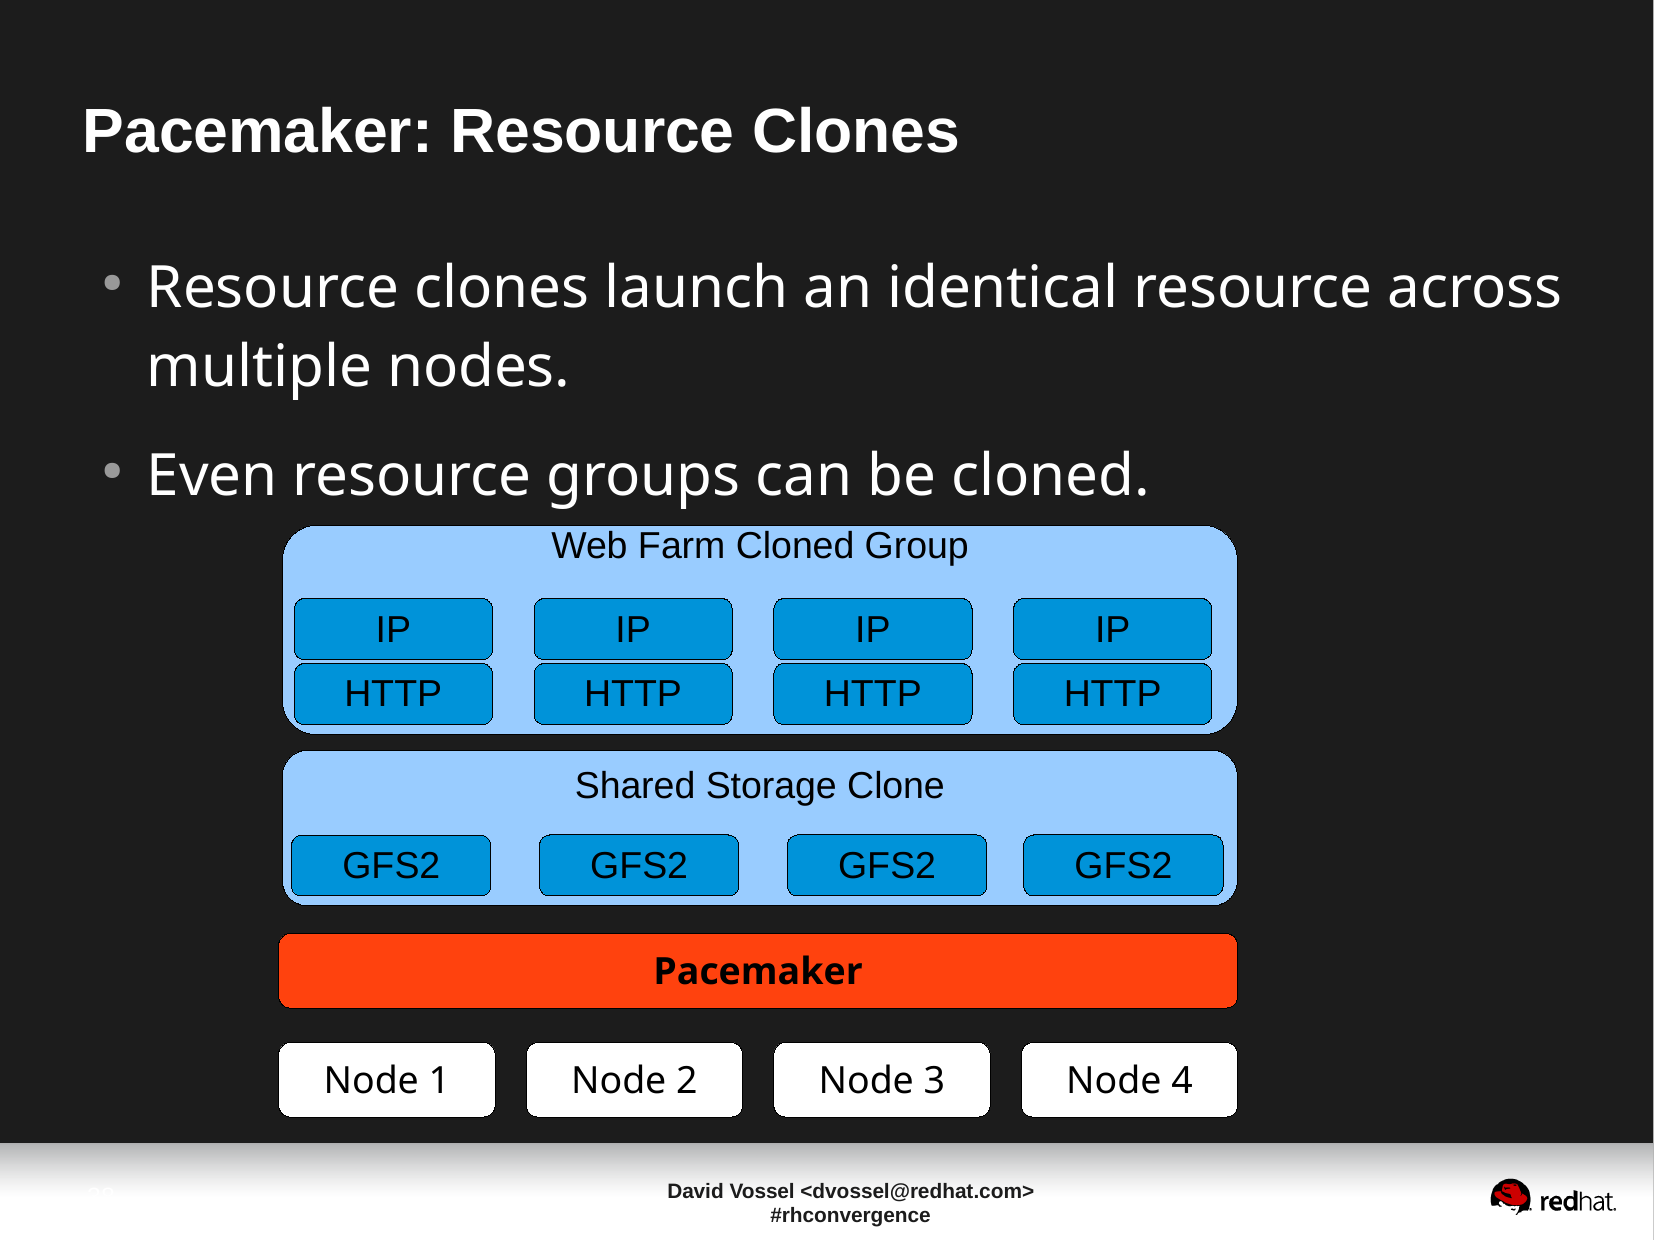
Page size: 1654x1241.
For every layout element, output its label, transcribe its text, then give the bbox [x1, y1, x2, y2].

text_box GFS2 [787, 834, 987, 896]
text_box Shared Storage Clone [282, 750, 1238, 906]
text_box IP [534, 598, 733, 660]
text_box GFS2 [1023, 834, 1224, 896]
text_box Node 1 [278, 1042, 496, 1118]
text_box IP [1013, 598, 1212, 660]
text_box GFS2 [291, 835, 491, 896]
text_box HTTP [1013, 663, 1212, 725]
text_box Node 2 [526, 1042, 743, 1118]
text_box Node 4 [1021, 1042, 1238, 1118]
text_box GFS2 [539, 834, 739, 896]
text_box HTTP [773, 663, 973, 725]
title Pacemaker: Resource Clones [82, 37, 1571, 226]
list Resource clones launch an identical resource across multiple nodes. Even resource groups can be cloned. [86, 244, 1576, 451]
text_box Pacemaker [278, 933, 1238, 1009]
text_box Node 3 [773, 1042, 991, 1118]
text_box IP [773, 598, 973, 660]
picture [0, 1143, 1654, 1241]
text_box HTTP [534, 663, 733, 725]
text_box HTTP [294, 663, 493, 725]
text_box Web Farm Cloned Group [282, 525, 1238, 735]
text_box IP [294, 598, 493, 660]
